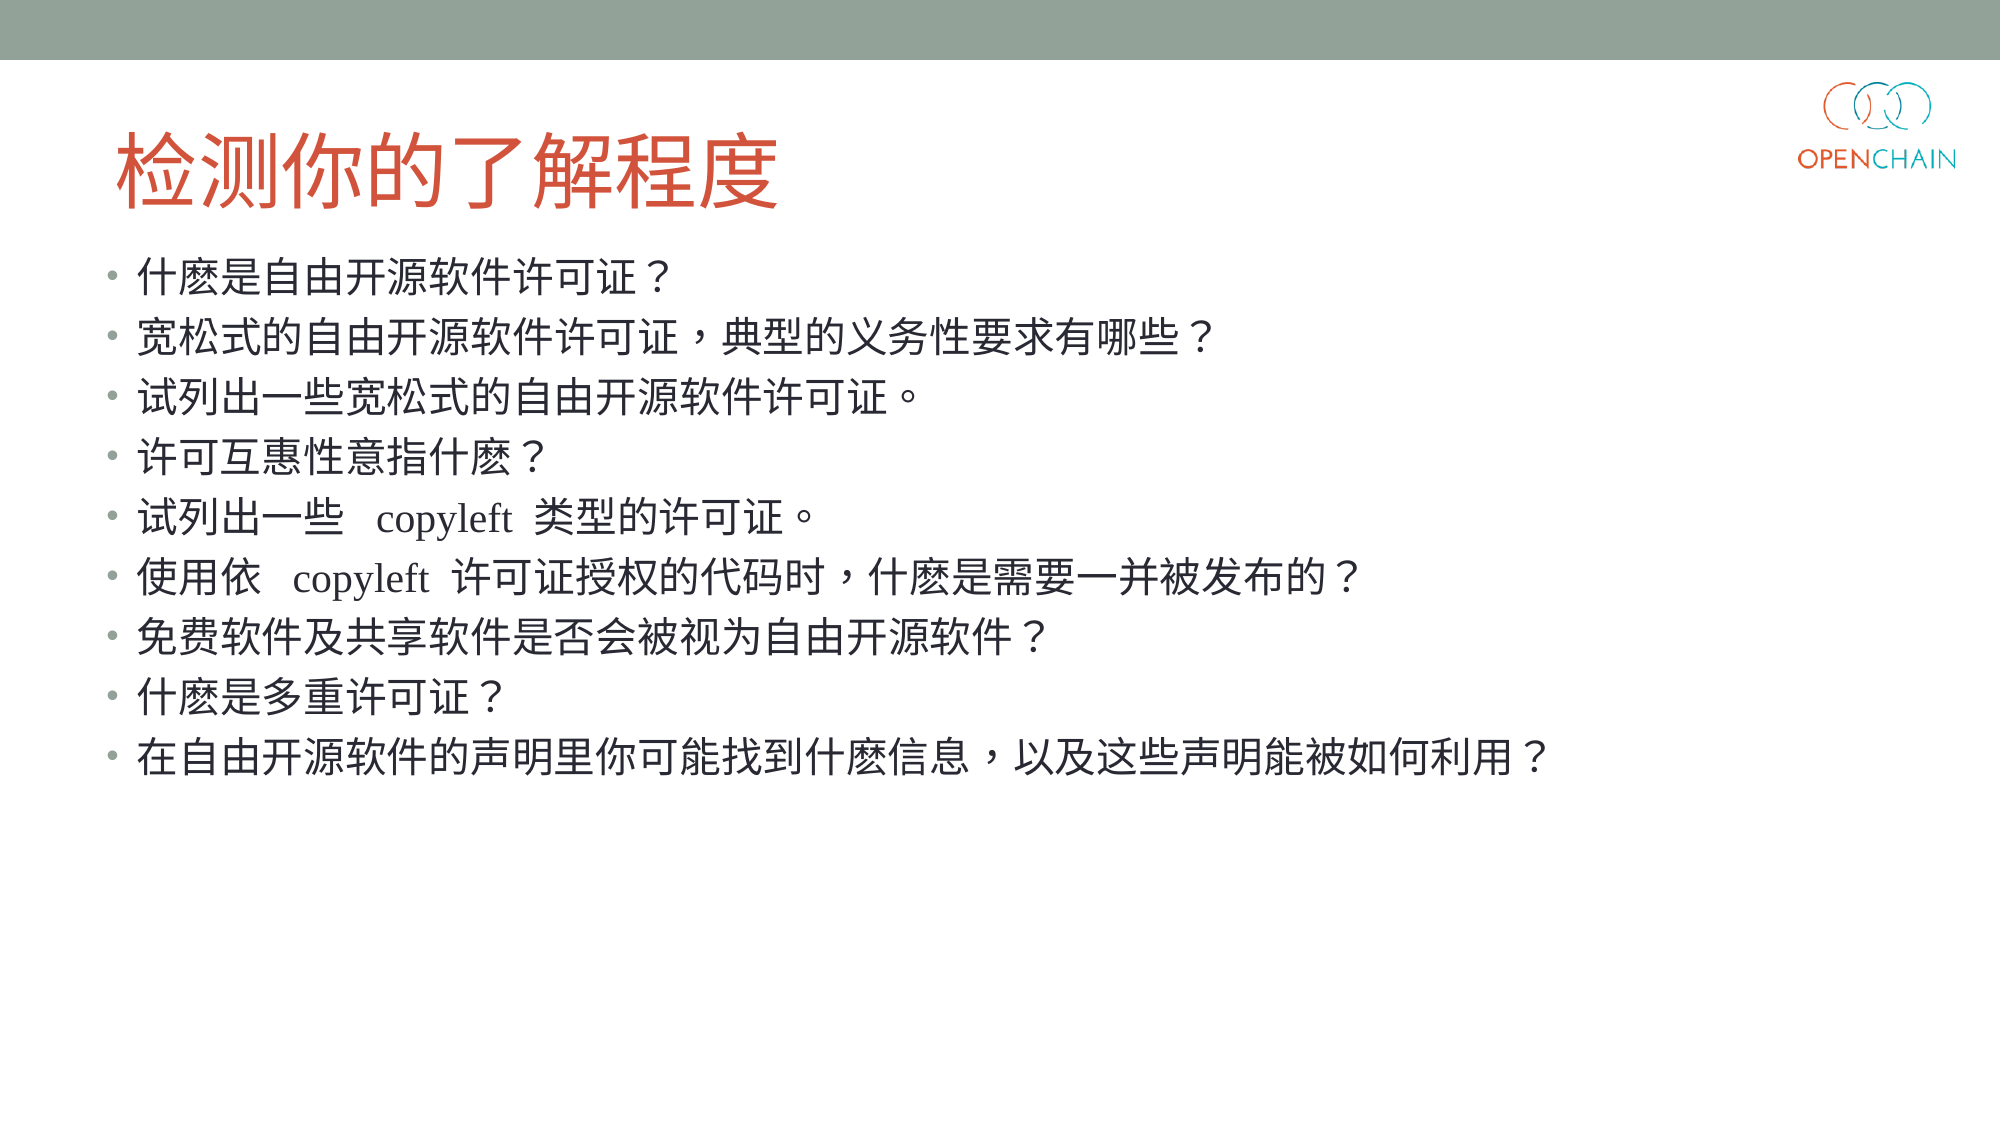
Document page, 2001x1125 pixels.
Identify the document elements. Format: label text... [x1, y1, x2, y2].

picture [1798, 82, 1955, 169]
list 什麽是自由开源软件许可证？ 宽松式的自由开源软件许可证，典型的义务性要求有哪些？ 试列出一些宽松式的自由开源软件许可证。 许可互惠性意指什麽？ 试列出一些 copyleft 类型的许可证。 使用依 copyleft 许可证授权的代码时，什麽是需要一并被发布的？ 免费软件及共享软件是否会被视为自由开源软件？ 什麽是多重许可证？ 在自由开源软件的声明里你可能找到什麽信息，以及这些声明能被如何利用？ [91, 243, 1970, 1125]
title 检测你的了解程度 [99, 87, 1900, 243]
